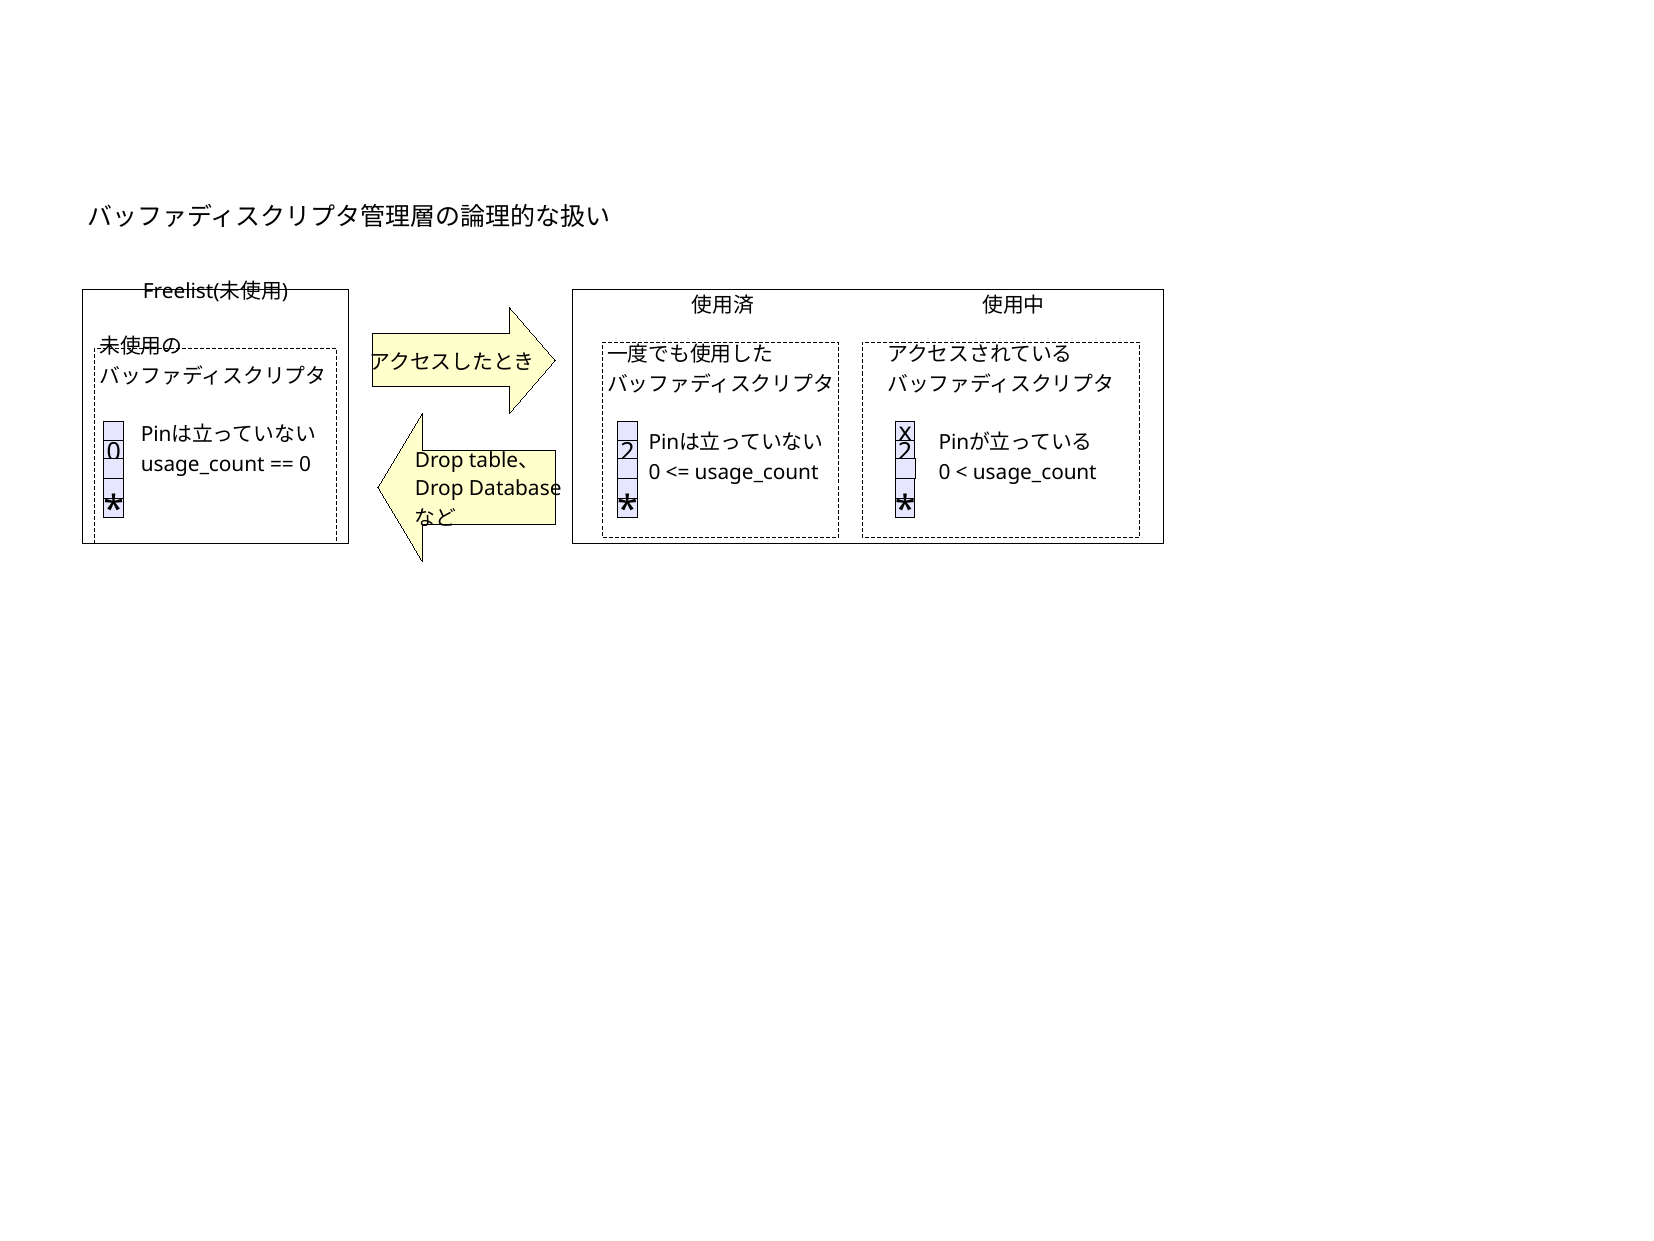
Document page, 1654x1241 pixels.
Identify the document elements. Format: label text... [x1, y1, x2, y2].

text_box 一度でも使用した バッファディスクリプタ Pinは立っていない 0 <= usage_count [602, 342, 839, 538]
text_box Freelist(未使用) [82, 289, 349, 544]
text_box 使用済 使用中 [572, 289, 1164, 544]
text_box アクセスしたとき [372, 307, 556, 414]
text_box バッファディスクリプタ管理層の論理的な扱い [72, 189, 628, 238]
text_box アクセスされている バッファディスクリプタ Pinが立っている 0 < usage_count [862, 342, 1140, 538]
text_box Drop table、 Drop Database など [377, 413, 556, 562]
text_box 未使用の バッファディスクリプタ Pinは立っていない usage_count == 0 [94, 348, 337, 544]
